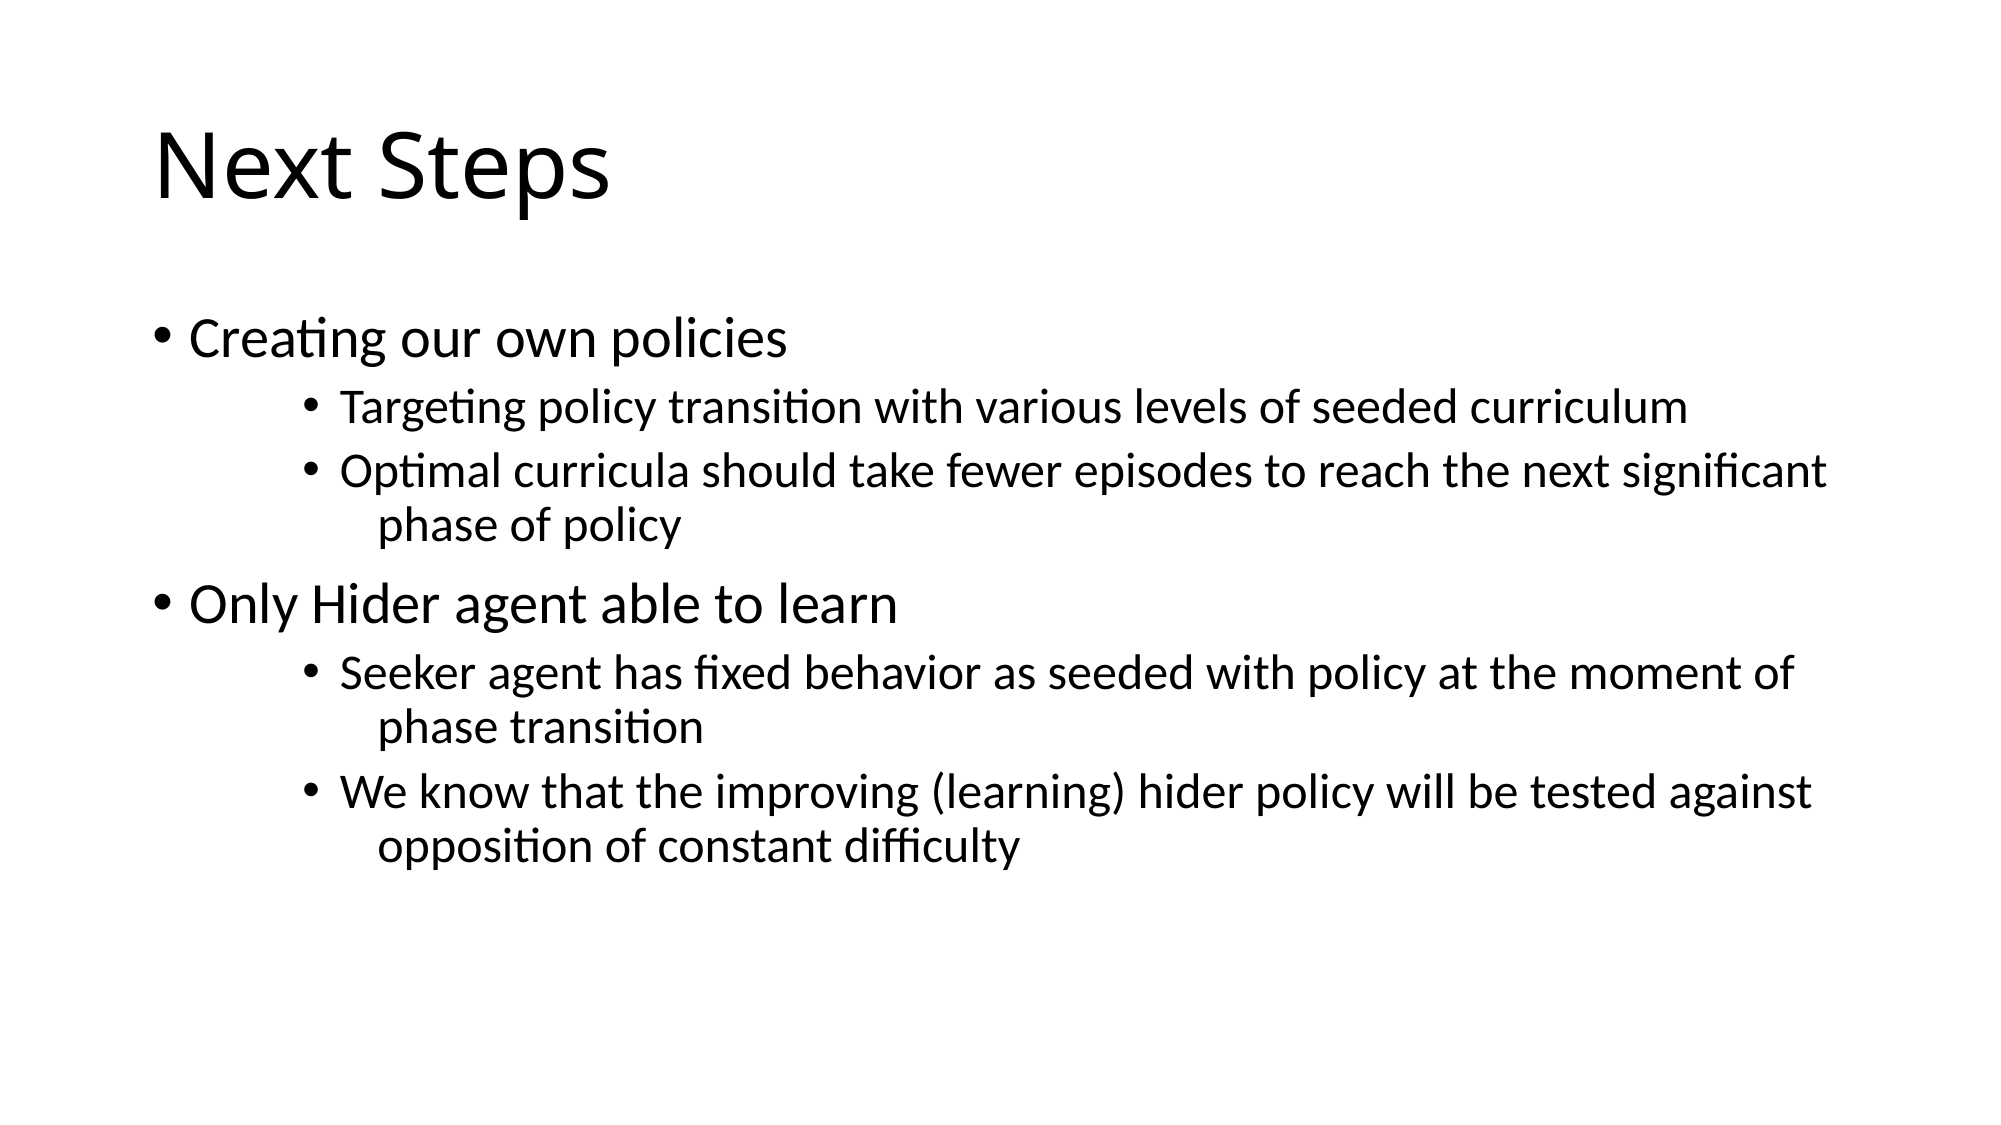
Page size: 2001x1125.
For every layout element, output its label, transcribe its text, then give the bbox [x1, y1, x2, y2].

title Next Steps [137, 59, 1863, 278]
list Creating our own policies Targeting policy transition with various levels of seeded curriculum Optimal curricula should take fewer episodes to reach the next significant phase of policy Only Hider agent able to learn Seeker agent has fixed behavior as seeded with policy at the moment of phase transition We know that the improving (learning) hider policy will be tested against opposition of constant difficulty [137, 299, 1863, 1014]
